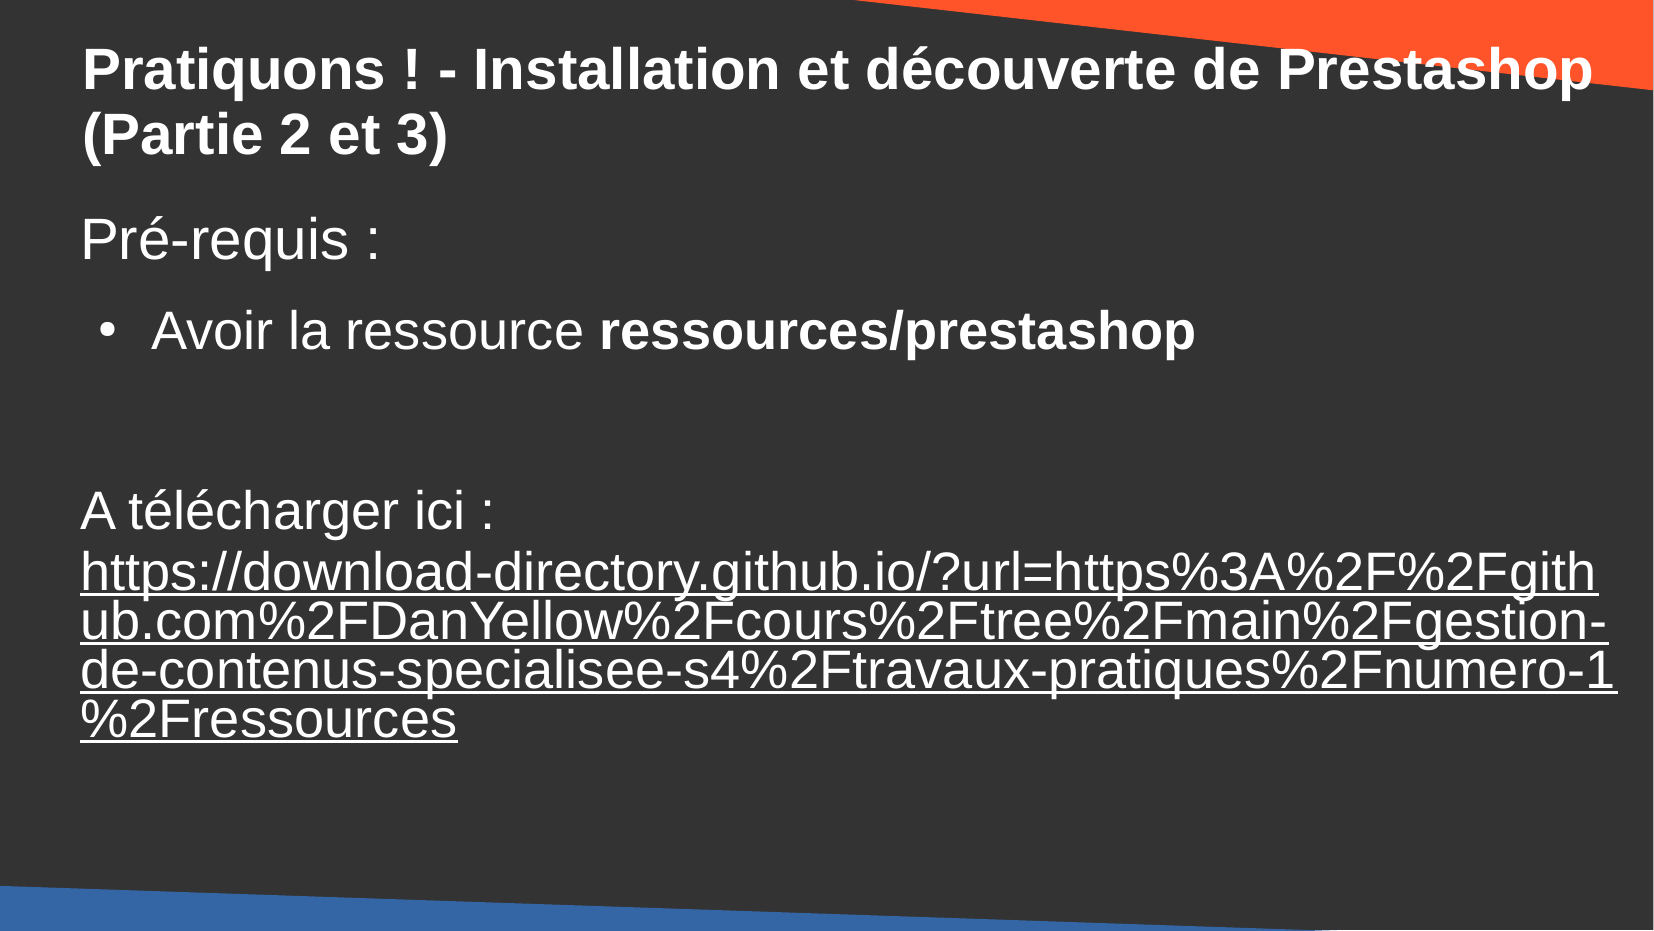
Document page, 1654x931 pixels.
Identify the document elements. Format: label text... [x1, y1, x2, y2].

text_box [853, 0, 1653, 91]
list Pré-requis : Avoir la ressource ressources/prestashop A télécharger ici : https://download-directory.github.io/?url=https%3A%2F%2Fgithub.com%2FDanYellow%2Fcours%2Ftree%2Fmain%2Fgestion-de-contenus-specialisee-s4%2Ftravaux-pratiques%2Fnumero-1%2Fressources [80, 206, 1620, 792]
text_box [0, 885, 1337, 931]
title Pratiquons ! - Installation et découverte de Prestashop (Partie 2 et 3) [82, 37, 1619, 168]
